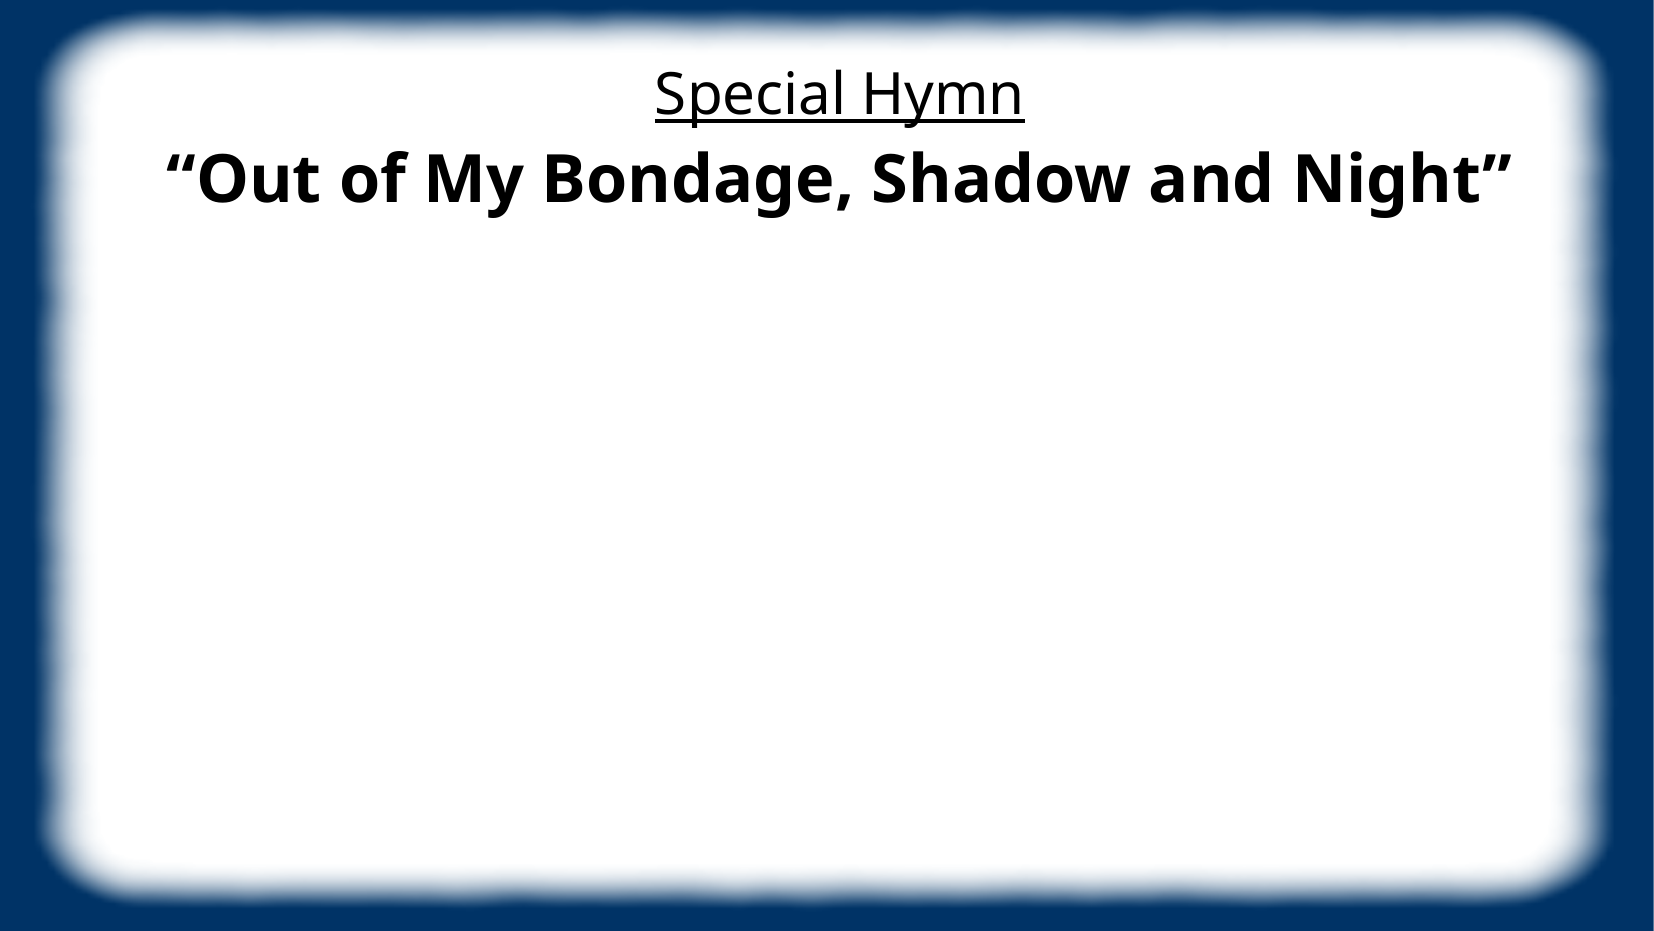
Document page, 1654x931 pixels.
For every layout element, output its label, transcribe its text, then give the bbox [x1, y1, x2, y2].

picture [0, 0, 1654, 931]
text_box Special Hymn “Out of My Bondage, Shadow and Night” [135, 45, 1546, 226]
